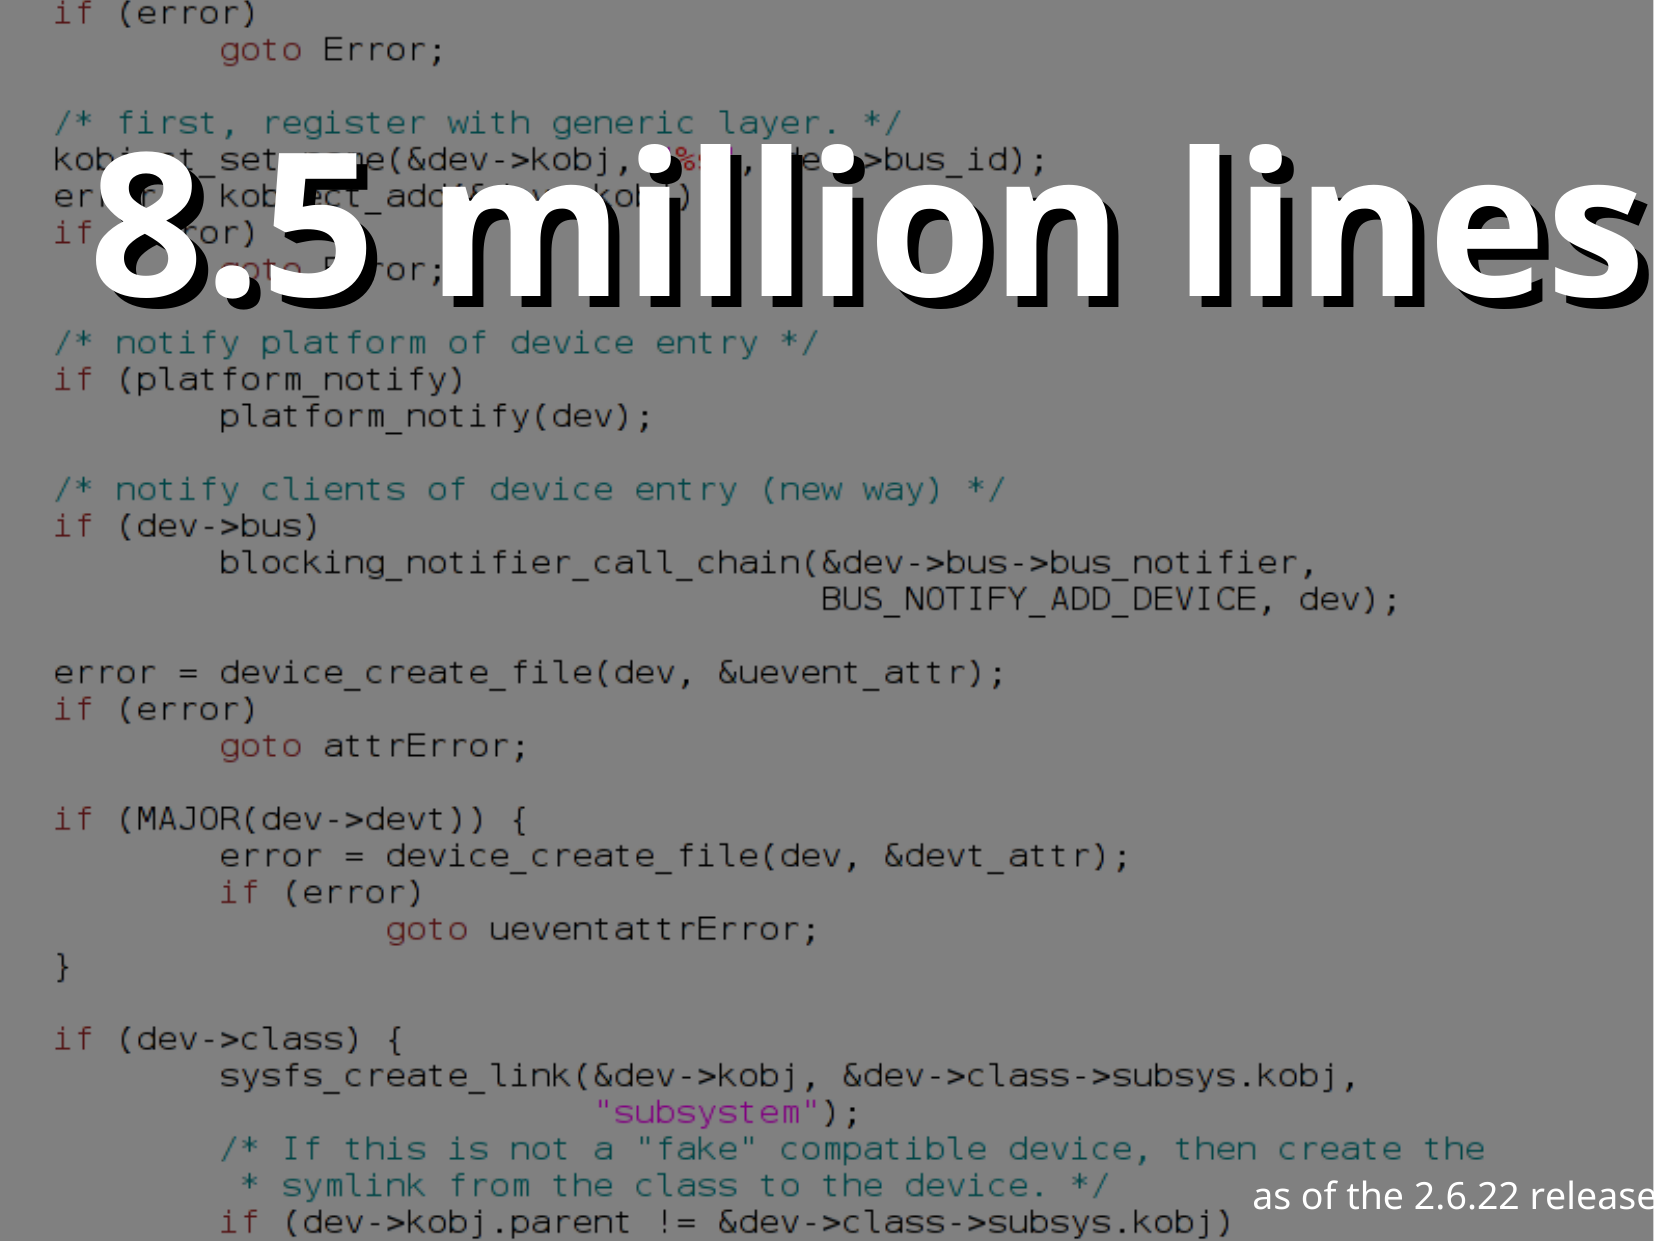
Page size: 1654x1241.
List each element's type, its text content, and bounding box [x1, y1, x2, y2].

picture [0, 0, 1654, 1241]
picture [1646, 1200, 1654, 1206]
text_box 8.5 million lines [75, 75, 1607, 330]
text_box as of the 2.6.22 release [1237, 1162, 1646, 1223]
